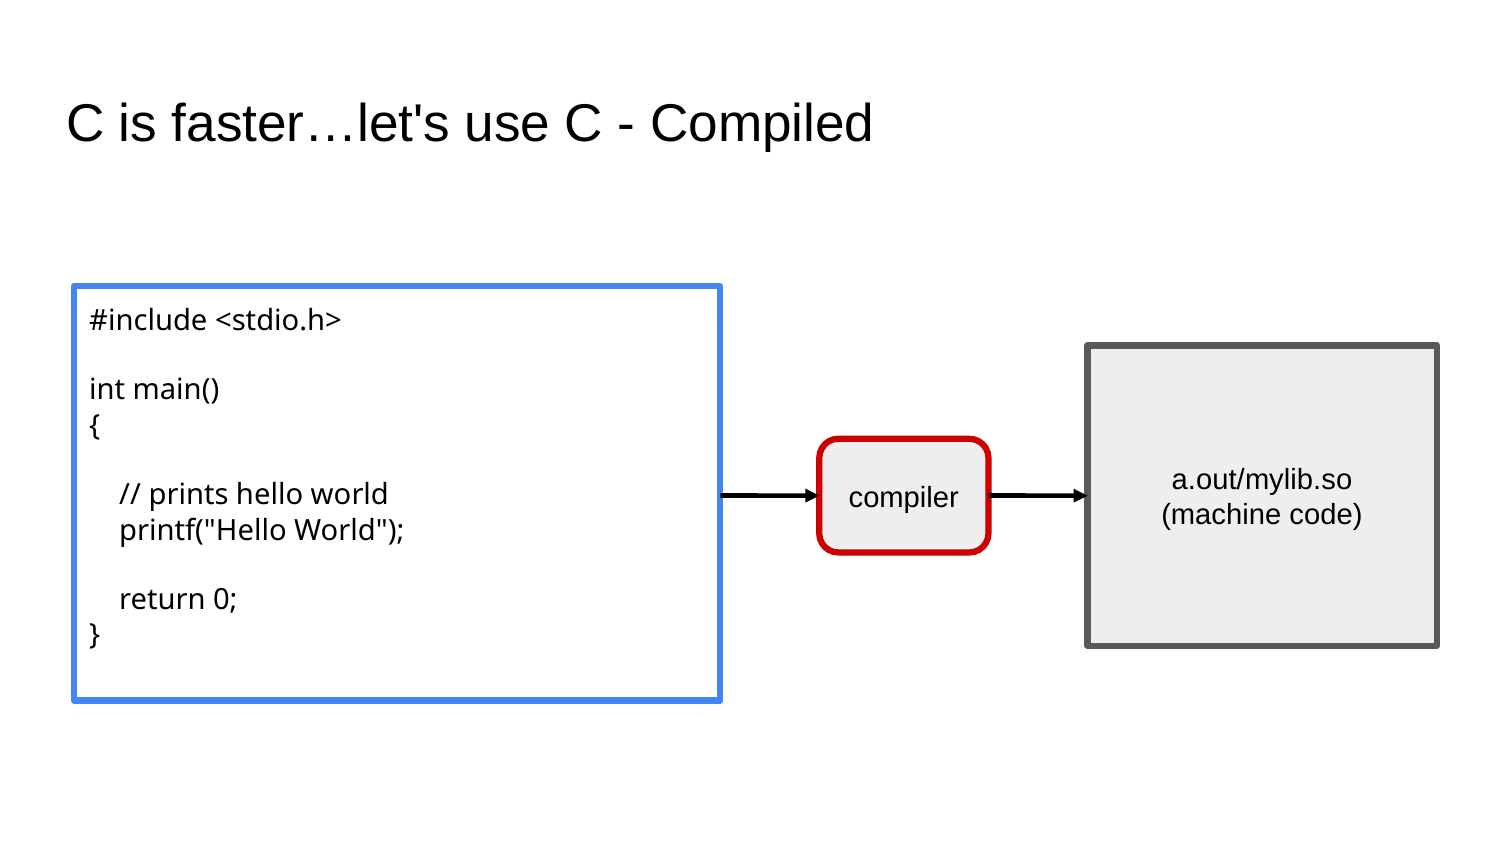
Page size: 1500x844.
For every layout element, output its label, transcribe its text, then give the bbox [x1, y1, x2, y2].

title C is faster…let's use C - Compiled [51, 72, 1449, 167]
text_box a.out/mylib.so (machine code) [1087, 345, 1437, 646]
text_box compiler [819, 438, 989, 553]
text_box #include <stdio.h> int main() { // prints hello world printf("Hello World"); return 0; } [74, 286, 721, 701]
